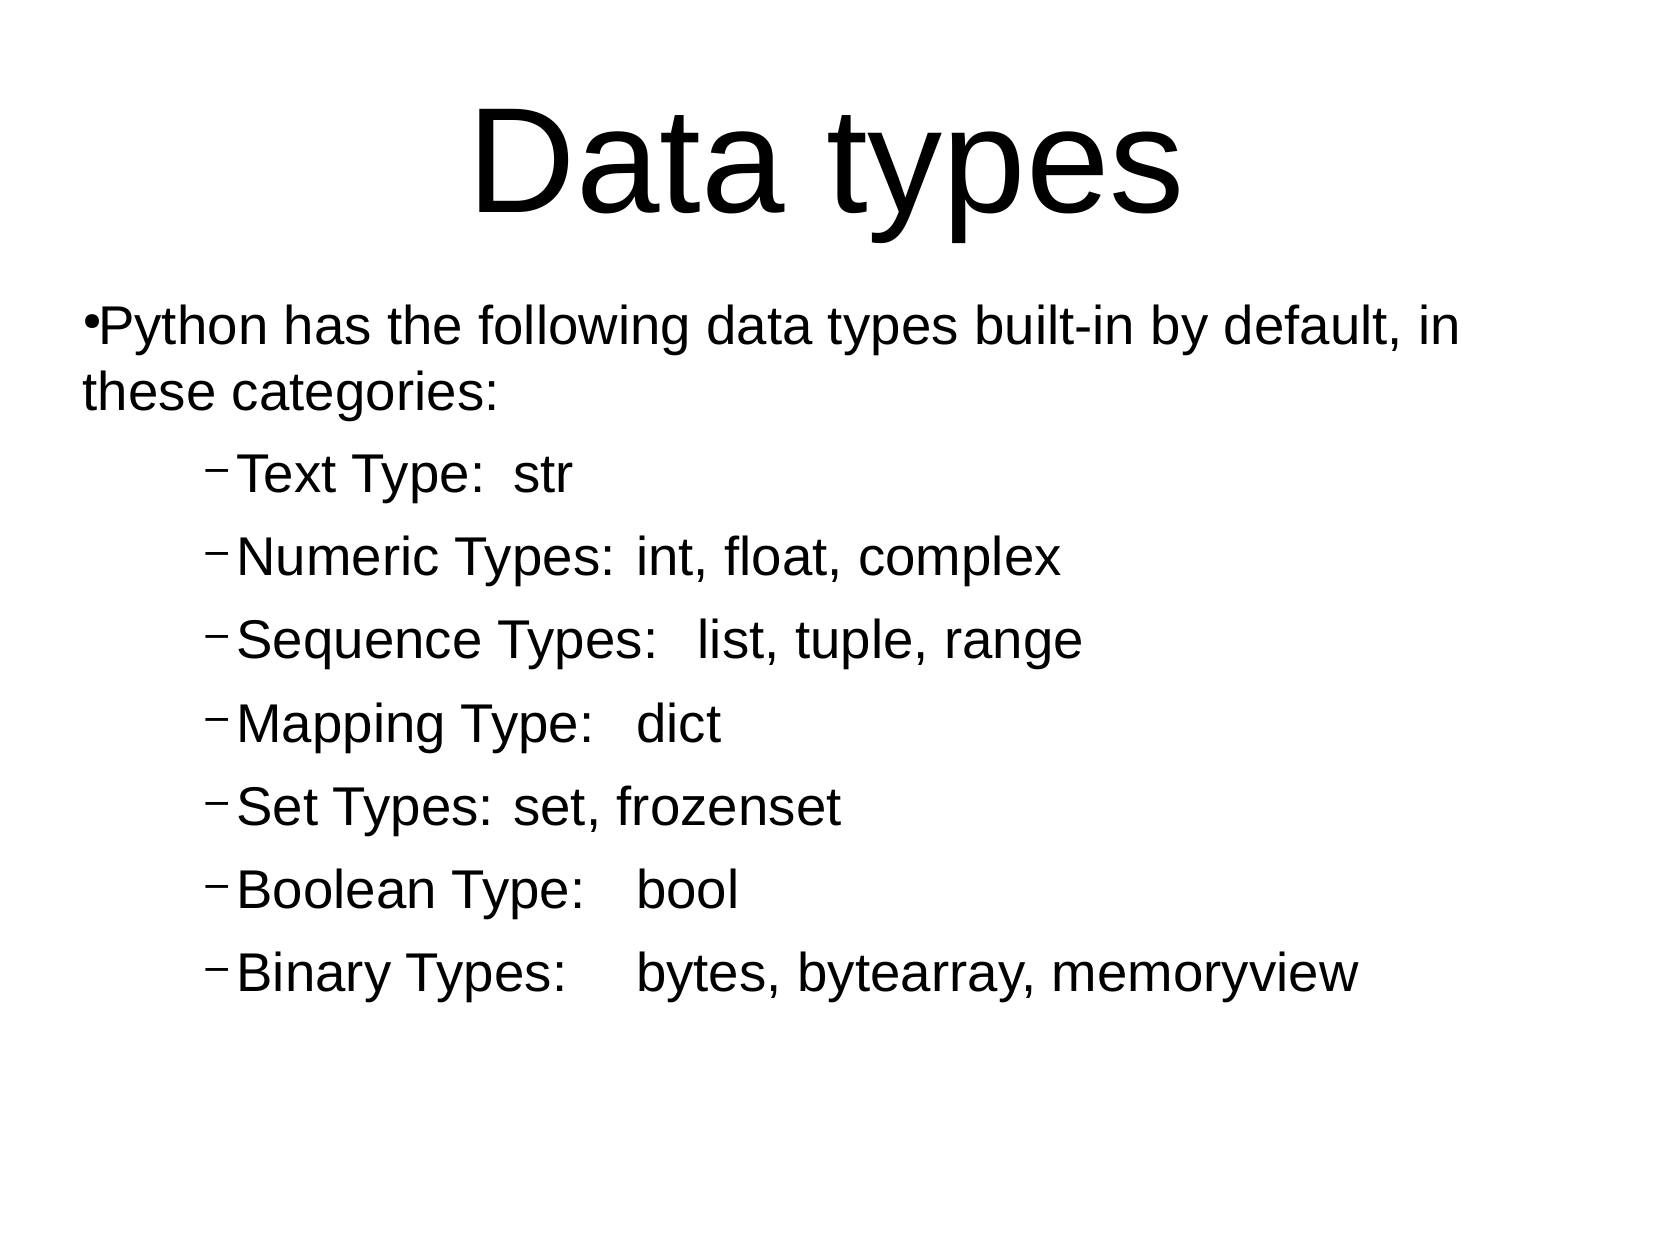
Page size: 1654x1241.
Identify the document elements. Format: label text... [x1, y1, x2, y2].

title Data types [82, 49, 1571, 257]
list Python has the following data types built-in by default, in these categories: Text Type: str Numeric Types: int, float, complex Sequence Types: list, tuple, range Mapping Type: dict Set Types: set, frozenset Boolean Type: bool Binary Types: bytes, bytearray, memoryview [82, 290, 1571, 1010]
